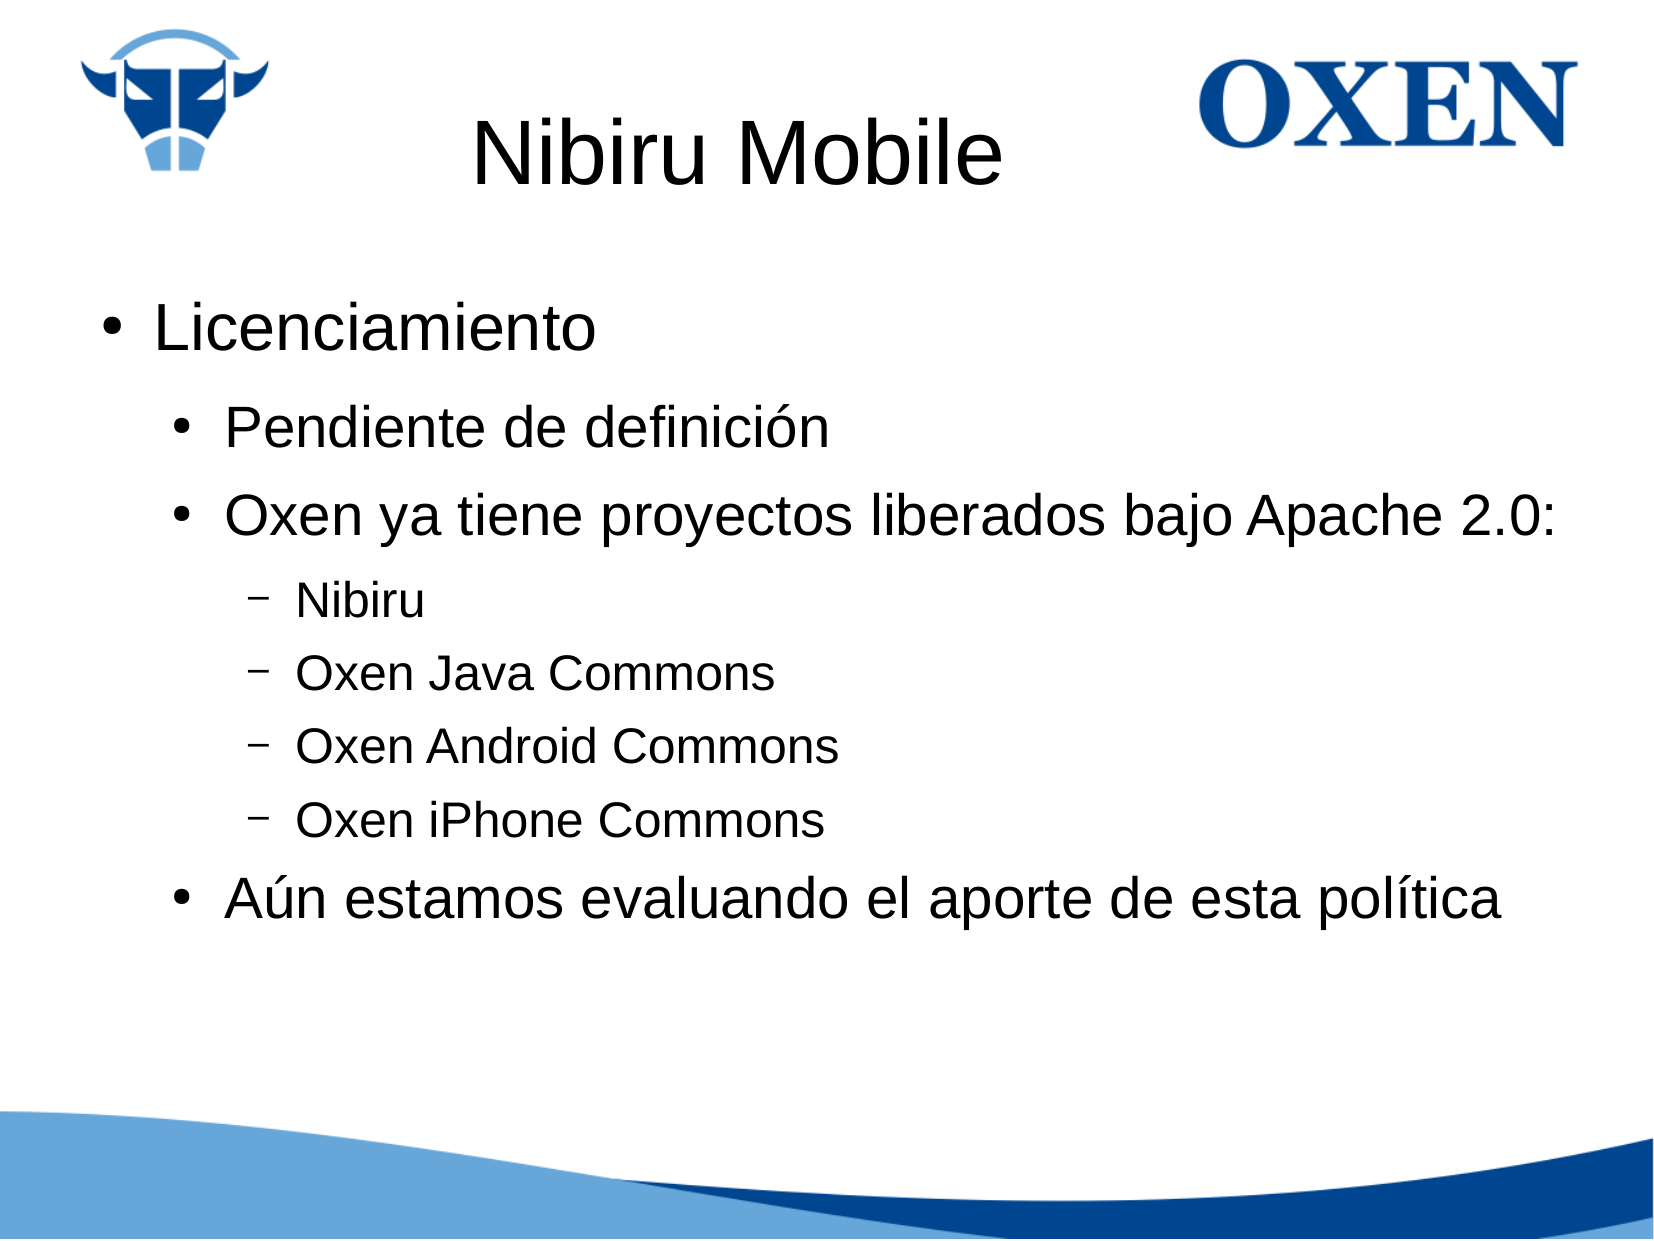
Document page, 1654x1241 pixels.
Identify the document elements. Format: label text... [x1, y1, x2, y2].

picture [0, 1104, 1654, 1239]
list Licenciamiento Pendiente de definición Oxen ya tiene proyectos liberados bajo Apache 2.0: Nibiru Oxen Java Commons Oxen Android Commons Oxen iPhone Commons Aún estamos evaluando el aporte de esta política [82, 290, 1571, 1094]
picture [5, 11, 1654, 195]
title Nibiru Mobile [265, 56, 1211, 250]
